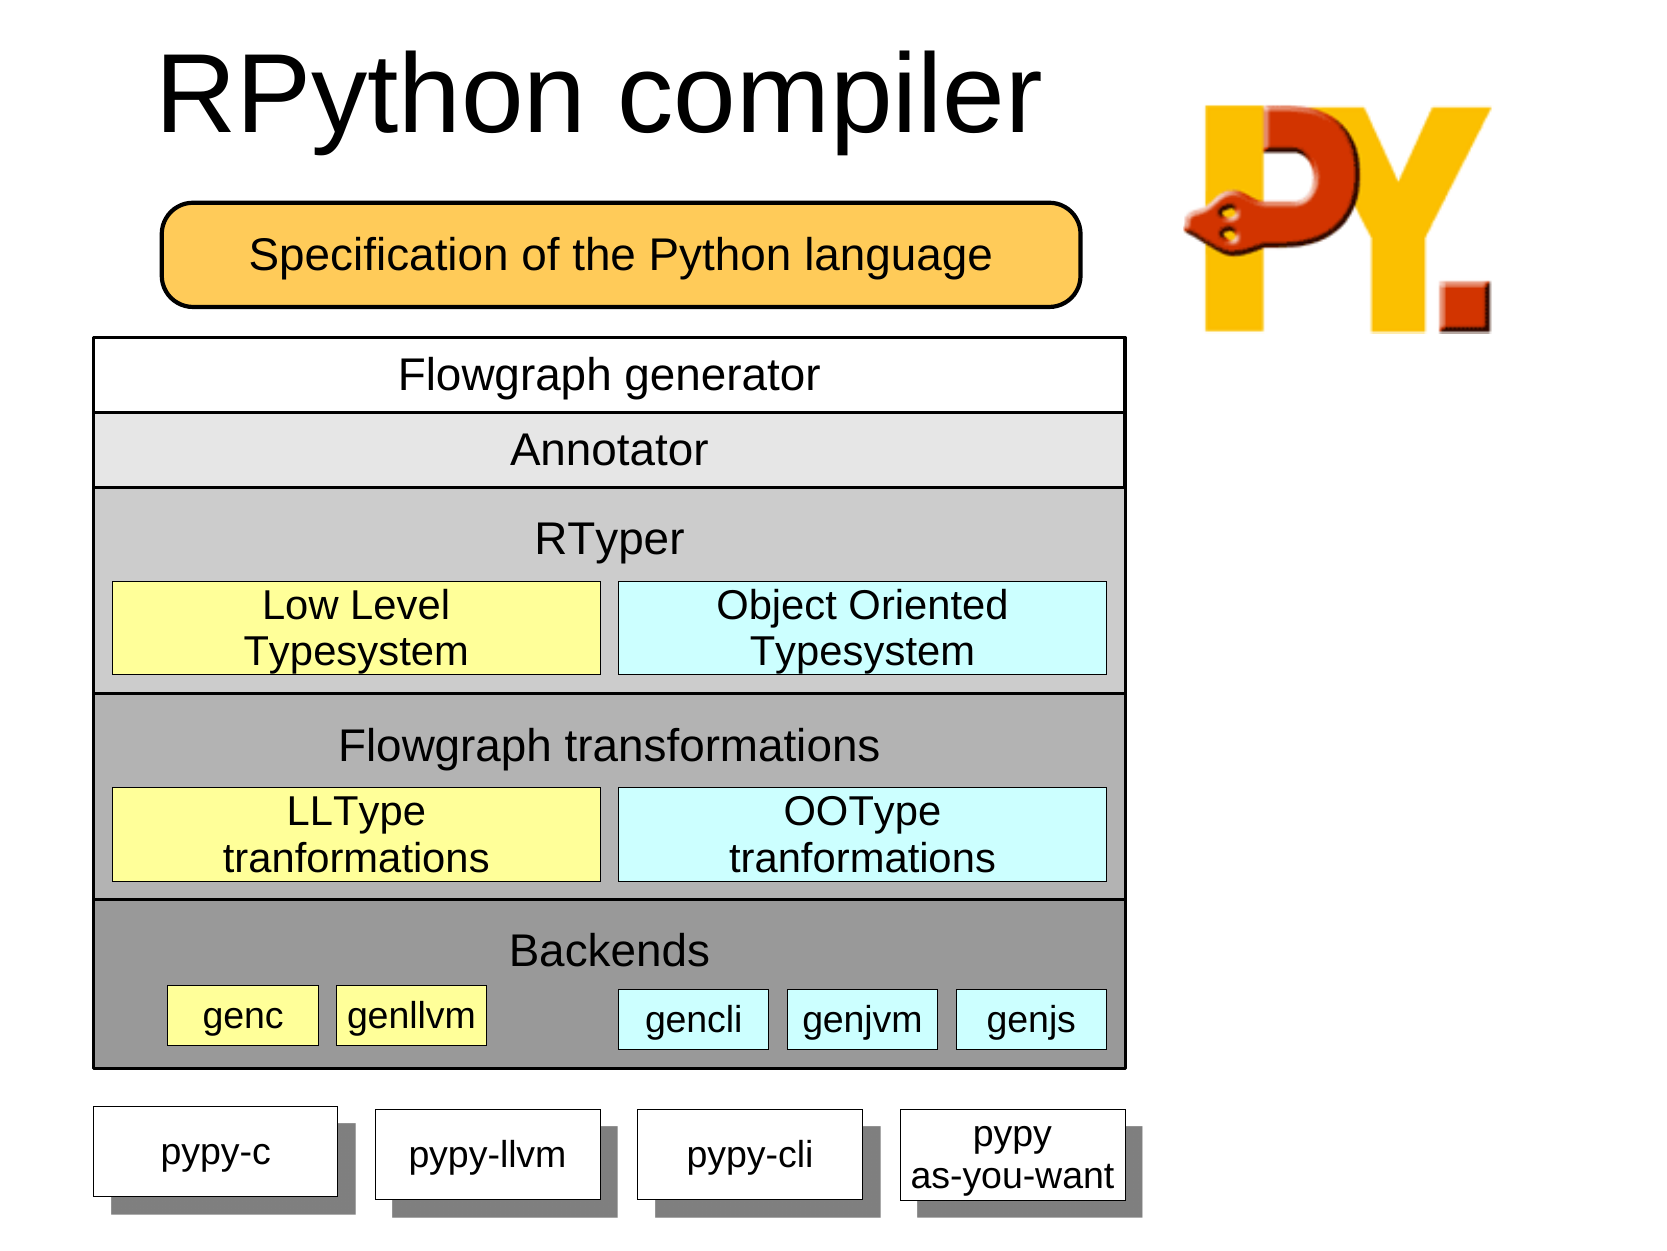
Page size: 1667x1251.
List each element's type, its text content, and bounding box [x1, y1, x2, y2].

picture [1183, 104, 1494, 334]
text_box pypy-c [93, 1106, 338, 1197]
text_box genc [167, 1012, 319, 1046]
text_box genllvm [352, 1012, 362, 1026]
text_box [93, 1012, 1126, 1069]
text_box genjs [991, 1014, 1001, 1030]
text_box gencli [618, 1012, 769, 1050]
text_box [93, 807, 1126, 918]
text_box Flowgraph transformations [93, 712, 1126, 807]
text_box Backends [93, 918, 1126, 1012]
text_box Annotator [93, 412, 1126, 488]
text_box Low Level Typesystem [112, 581, 601, 675]
title RPython compiler [37, 18, 1161, 169]
text_box genjvm [787, 1012, 938, 1050]
text_box genllvm [336, 1012, 487, 1046]
text_box Specification of the Python language [161, 202, 1081, 307]
text_box genjvm [807, 1014, 817, 1030]
text_box Flowgraph generator [93, 337, 1126, 412]
text_box [93, 488, 1126, 505]
text_box Object Oriented Typesystem [618, 600, 1107, 675]
text_box pypy-llvm [375, 1109, 601, 1200]
text_box LLType tranformations [112, 787, 601, 882]
text_box pypy-cli [637, 1109, 863, 1200]
text_box pypy as-you-want [900, 1109, 1126, 1201]
text_box OOType tranformations [618, 787, 1107, 882]
text_box genjvm [876, 1012, 887, 1029]
text_box genjs [956, 1012, 1107, 1050]
text_box gencli [650, 1014, 660, 1030]
text_box RTyper [93, 505, 1126, 600]
text_box [93, 600, 1126, 712]
text_box genc [207, 1012, 217, 1026]
